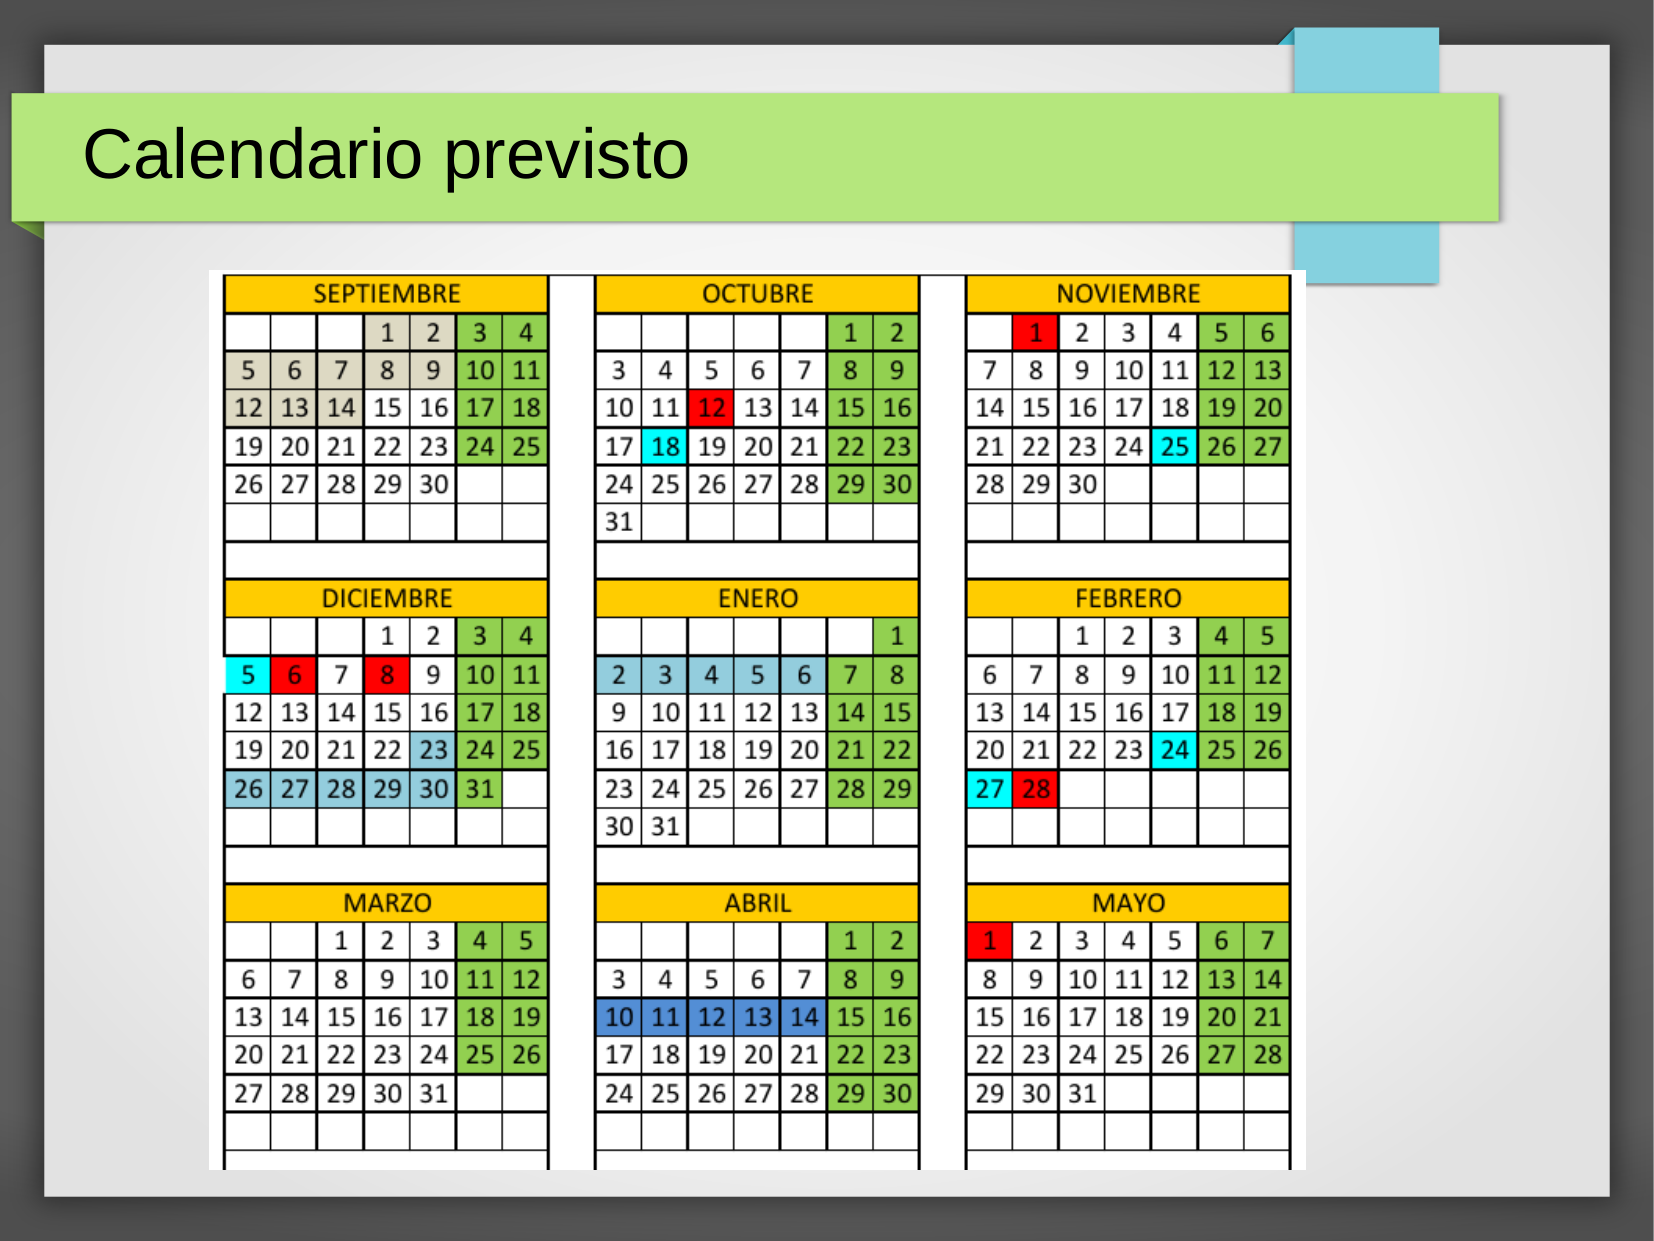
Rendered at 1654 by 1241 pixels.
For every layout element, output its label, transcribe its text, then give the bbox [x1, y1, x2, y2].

title Calendario previsto [82, 94, 1264, 213]
picture [0, 0, 1654, 1241]
